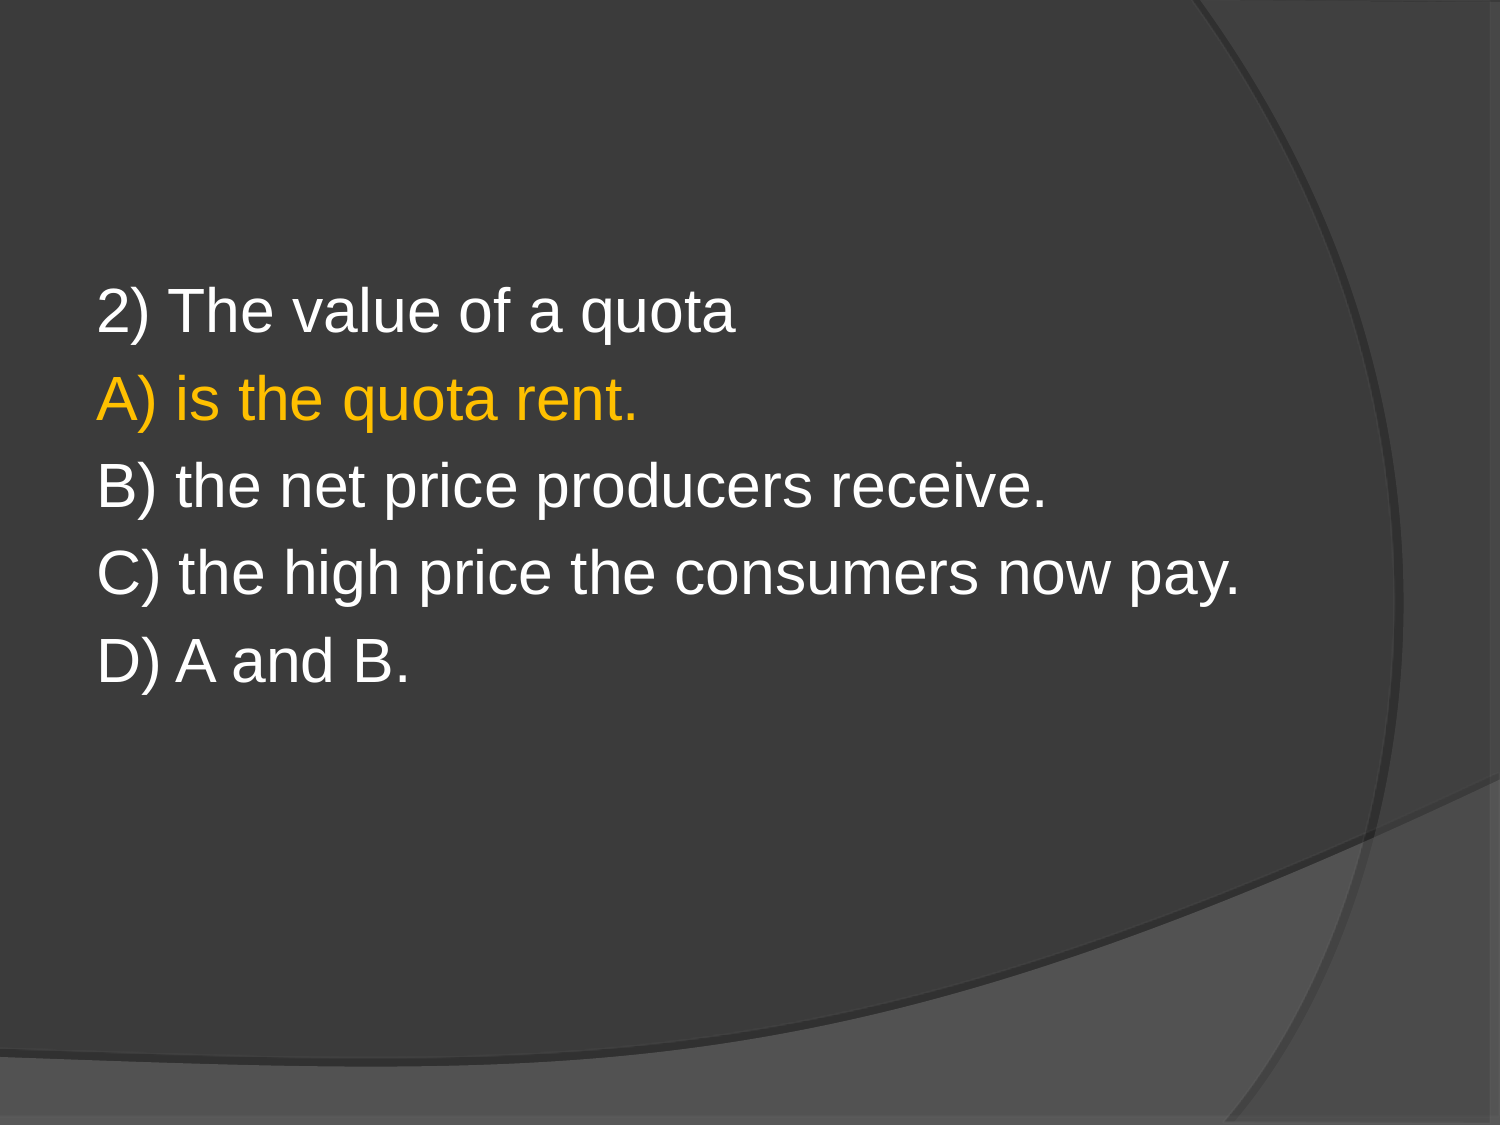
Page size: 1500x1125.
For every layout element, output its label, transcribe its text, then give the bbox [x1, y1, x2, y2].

list 2) The value of a quota A) is the quota rent. B) the net price producers receive. C) the high price the consumers now pay. D) A and B. [75, 262, 1300, 1005]
